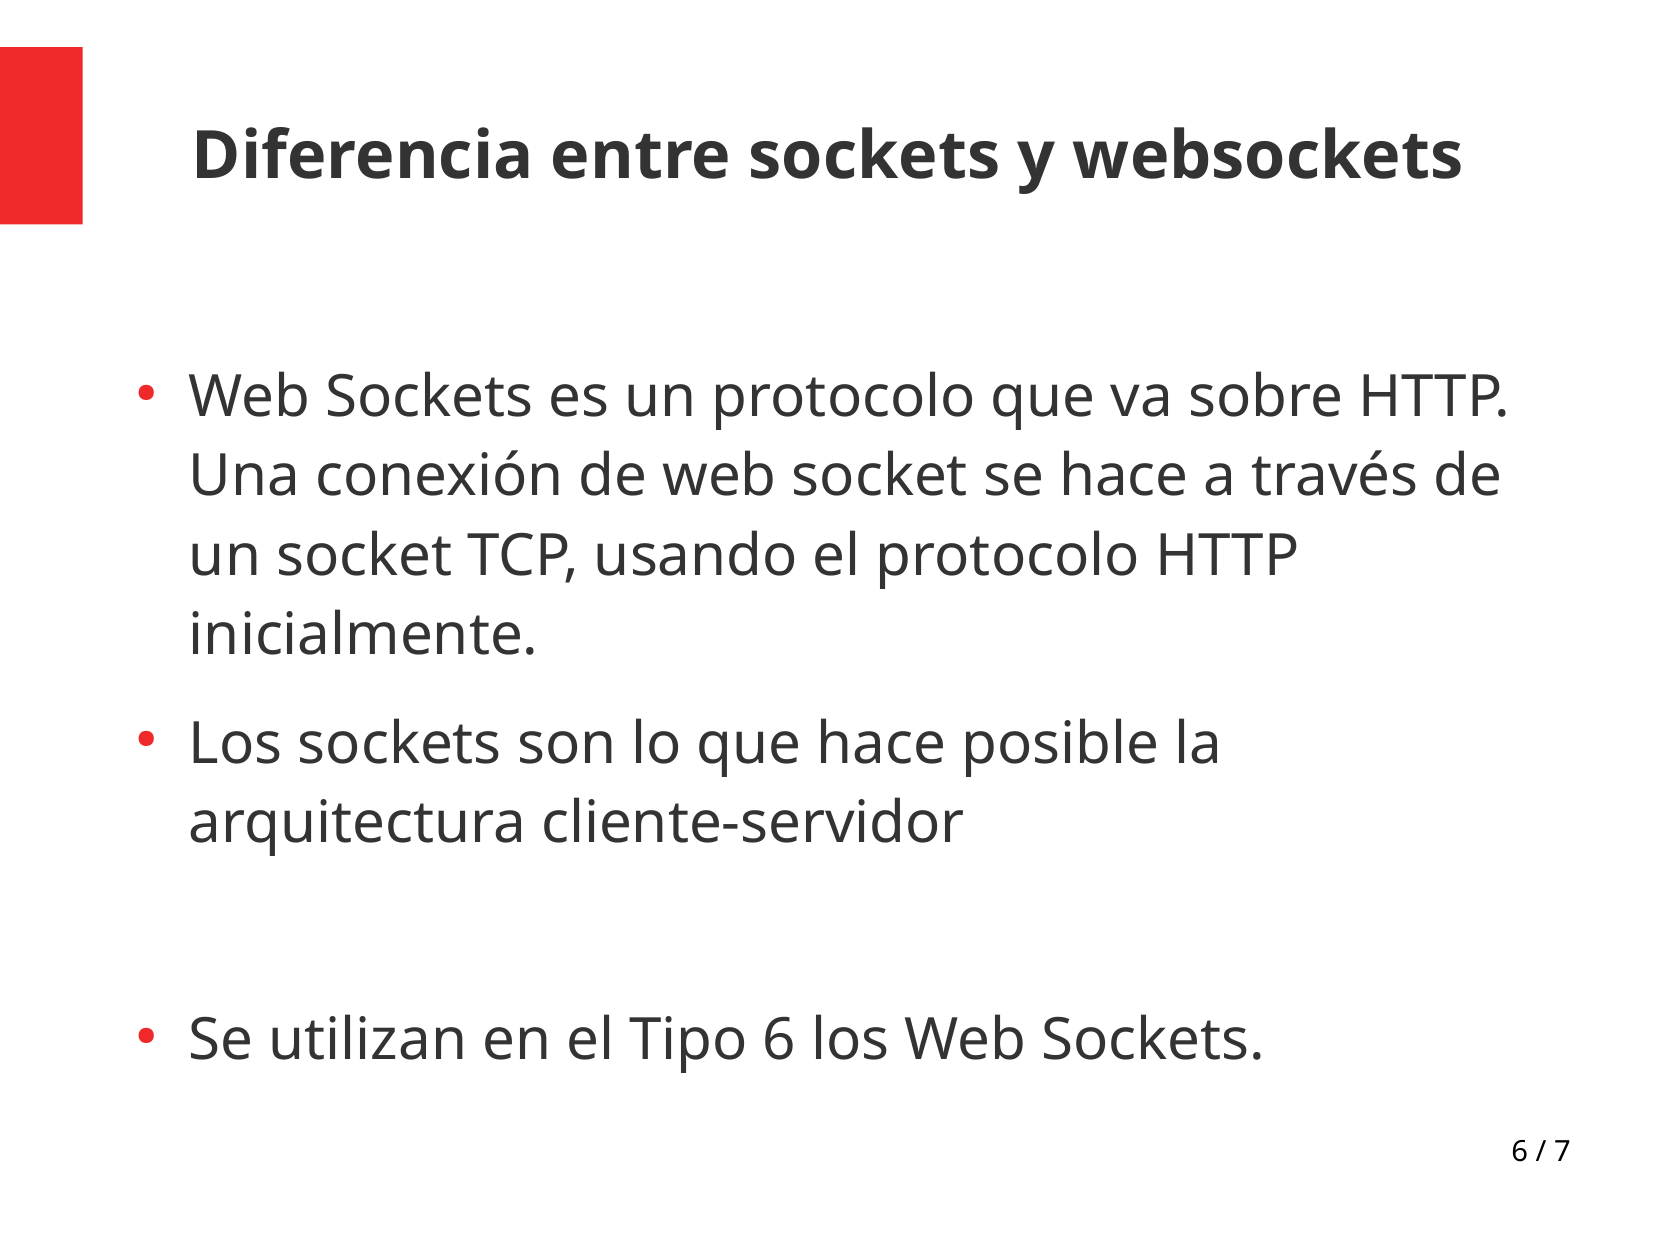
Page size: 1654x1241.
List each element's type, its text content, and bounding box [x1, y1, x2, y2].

title Diferencia entre sockets y websockets [118, 49, 1571, 257]
list Web Sockets es un protocolo que va sobre HTTP. Una conexión de web socket se hace a través de un socket TCP, usando el protocolo HTTP inicialmente. Los sockets son lo que hace posible la arquitectura cliente-servidor Se utilizan en el Tipo 6 los Web Sockets. [118, 354, 1536, 1074]
